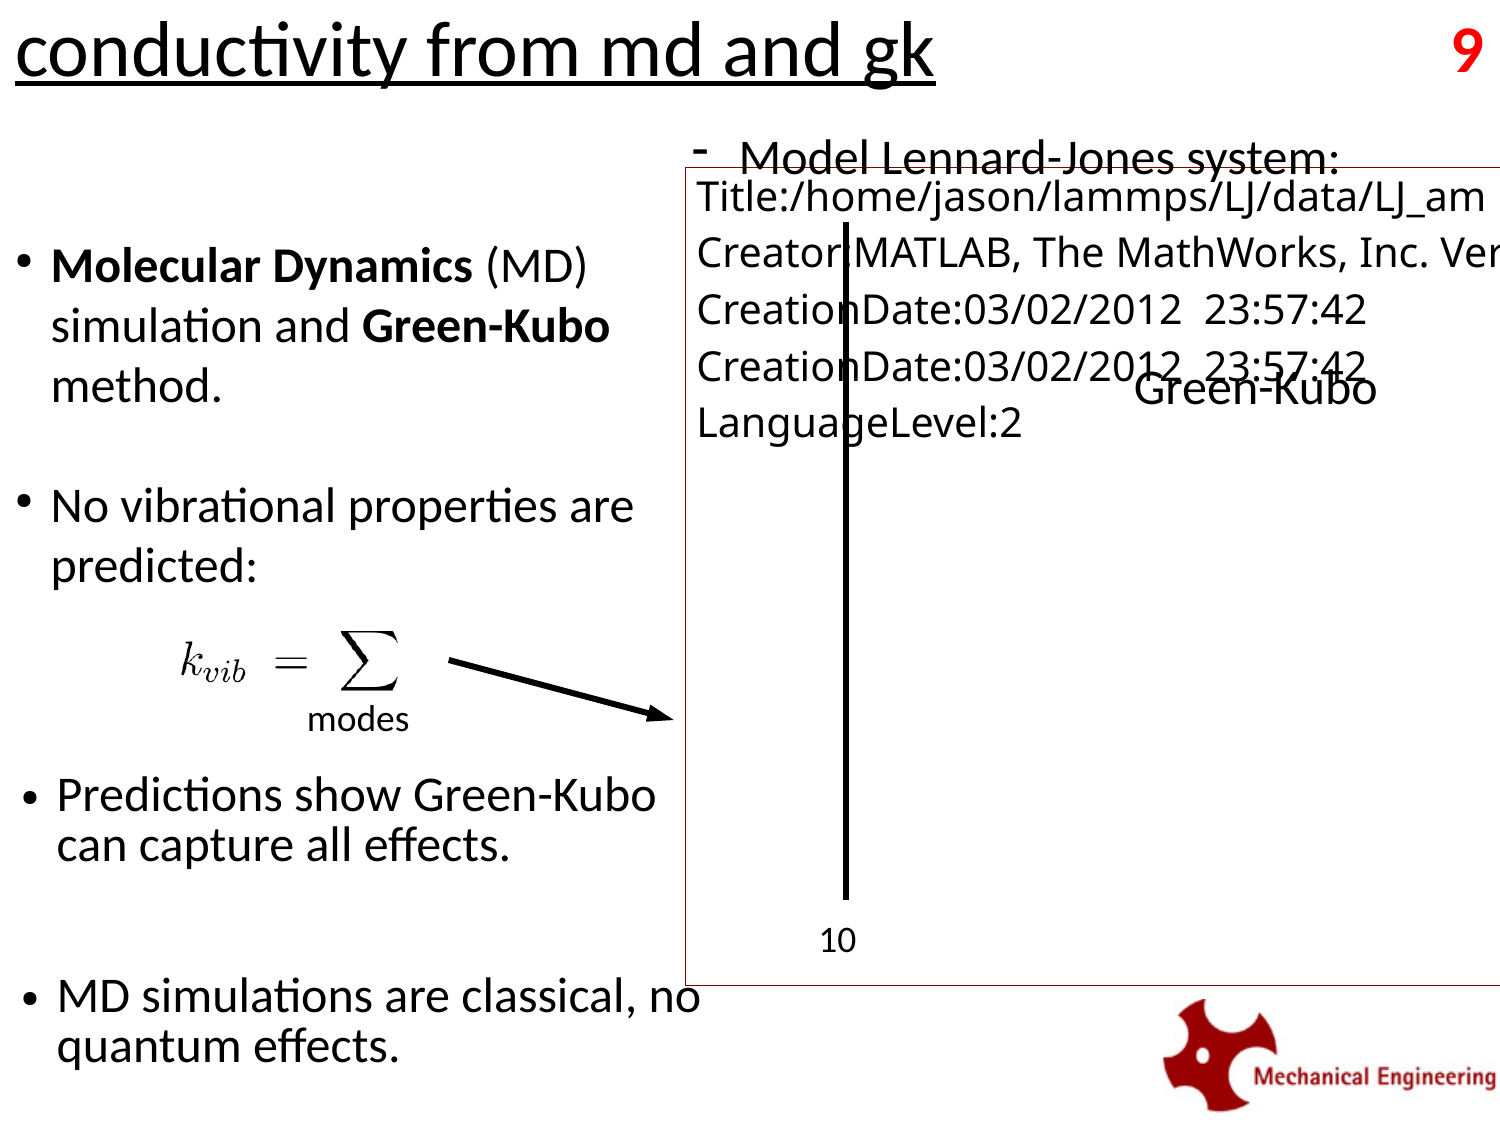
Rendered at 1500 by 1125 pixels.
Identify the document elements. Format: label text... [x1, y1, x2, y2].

picture [682, 192, 1500, 986]
text_box Green-Kubo [1119, 360, 1443, 434]
picture [261, 625, 310, 696]
text_box Model Lennard-Jones system: [677, 116, 1500, 192]
text_box Molecular Dynamics (MD) simulation and Green-Kubo method. No vibrational properties are predicted: [0, 224, 736, 600]
text_box modes [256, 696, 527, 766]
picture [329, 608, 400, 696]
title conductivity from md and gk [0, 0, 1351, 139]
text_box MD simulations are classical, no quantum effects. [6, 967, 811, 1116]
picture [173, 625, 250, 703]
text_box 10 [768, 916, 926, 991]
text_box 9 [1436, 0, 1500, 93]
picture [1162, 999, 1497, 1113]
text_box Predictions show Green-Kubo can capture all effects. [6, 766, 736, 957]
